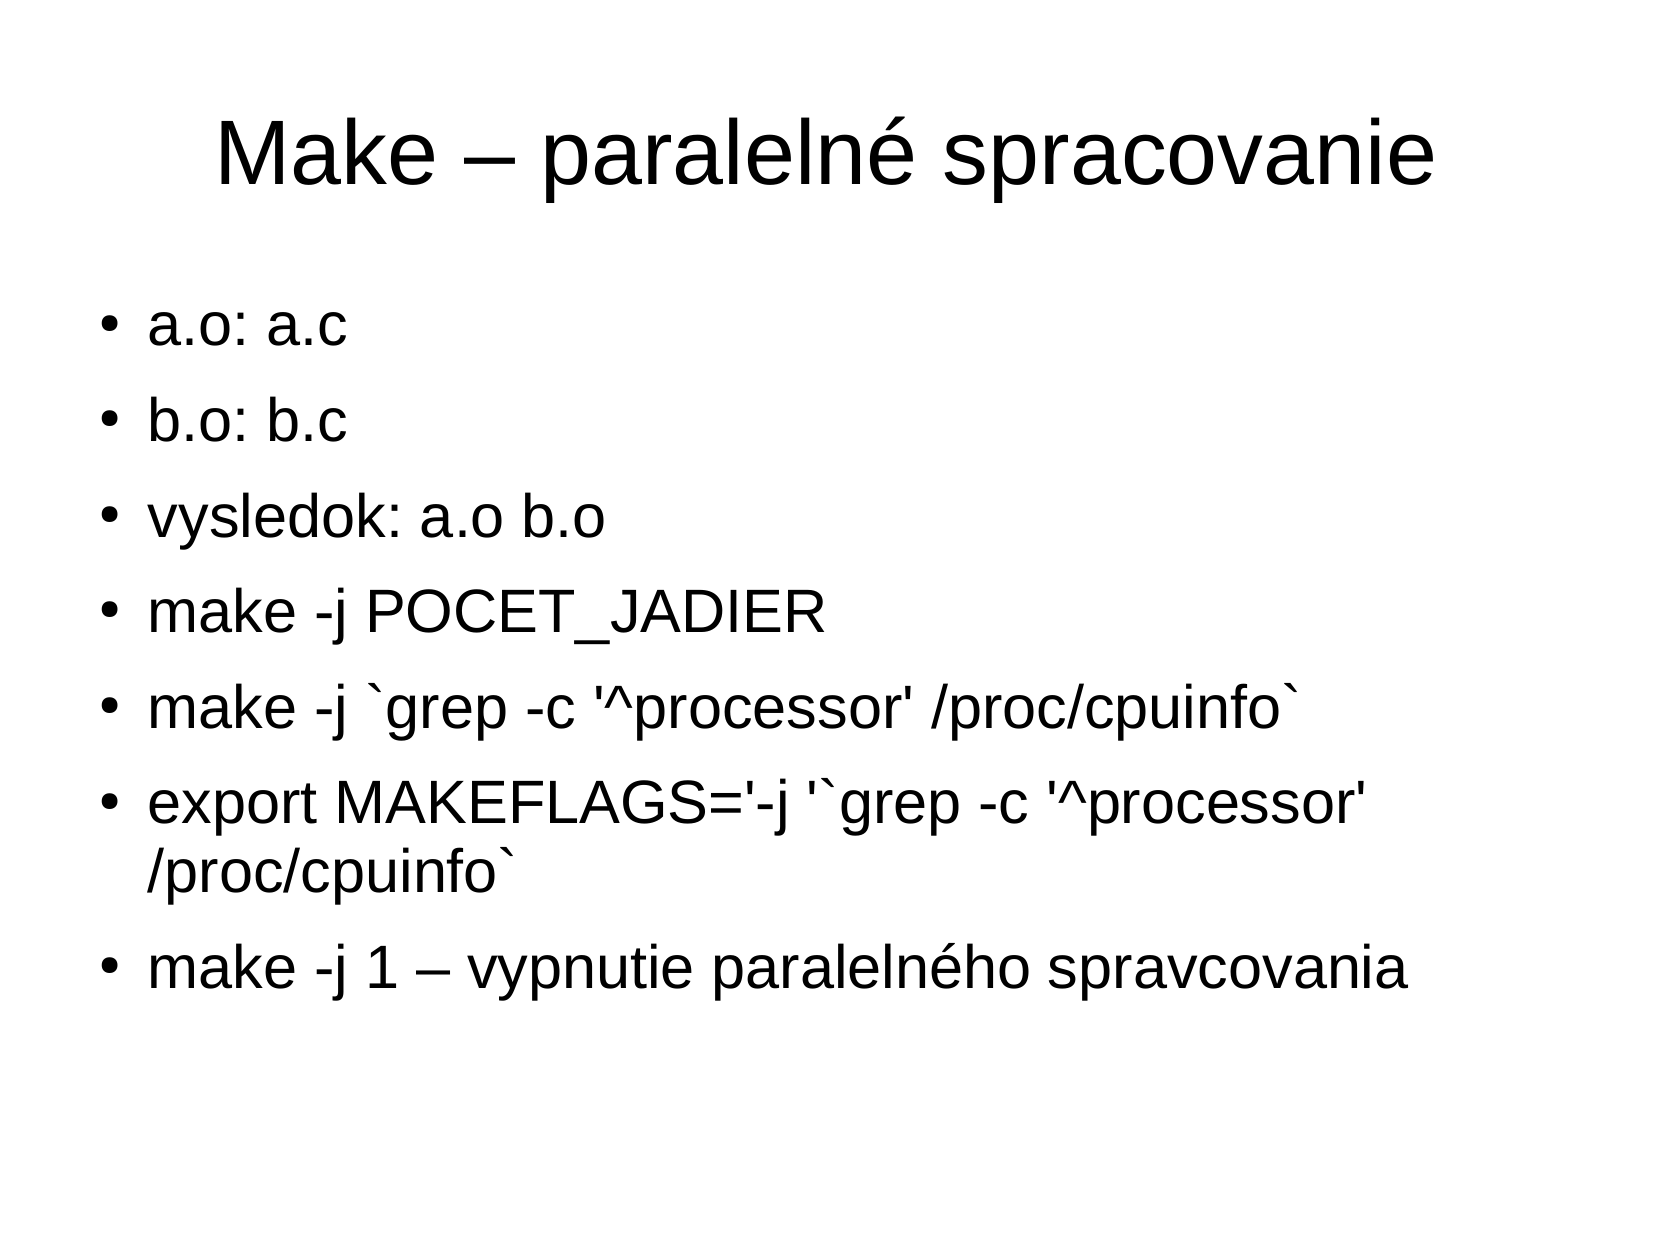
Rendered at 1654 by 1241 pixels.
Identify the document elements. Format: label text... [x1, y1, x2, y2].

title Make – paralelné spracovanie [82, 49, 1571, 257]
list a.o: a.c b.o: b.c vysledok: a.o b.o make -j POCET_JADIER make -j `grep -c '^processor' /proc/cpuinfo` export MAKEFLAGS='-j '`grep -c '^processor' /proc/cpuinfo` make -j 1 – vypnutie paralelného spravcovania [82, 290, 1538, 1010]
